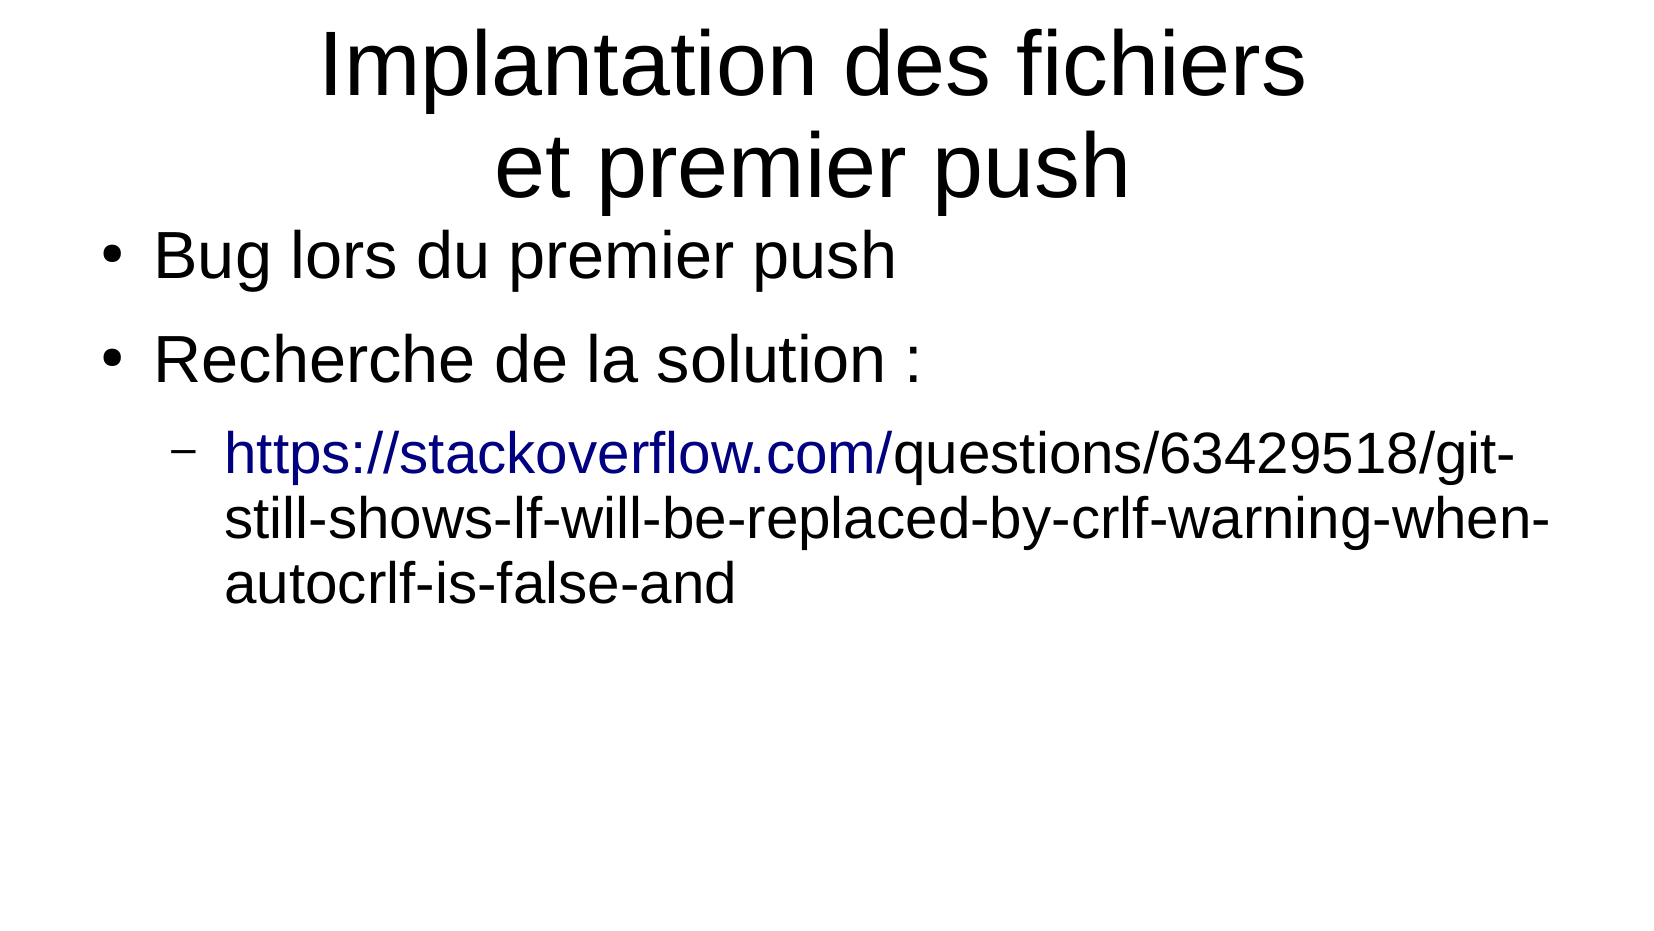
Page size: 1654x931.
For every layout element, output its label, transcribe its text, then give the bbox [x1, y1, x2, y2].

title Implantation des fichiers et premier push [82, 12, 1571, 217]
list Bug lors du premier push Recherche de la solution : https://stackoverflow.com/questions/63429518/git-still-shows-lf-will-be-replaced-by-crlf-warning-when-autocrlf-is-false-and [82, 217, 1571, 758]
